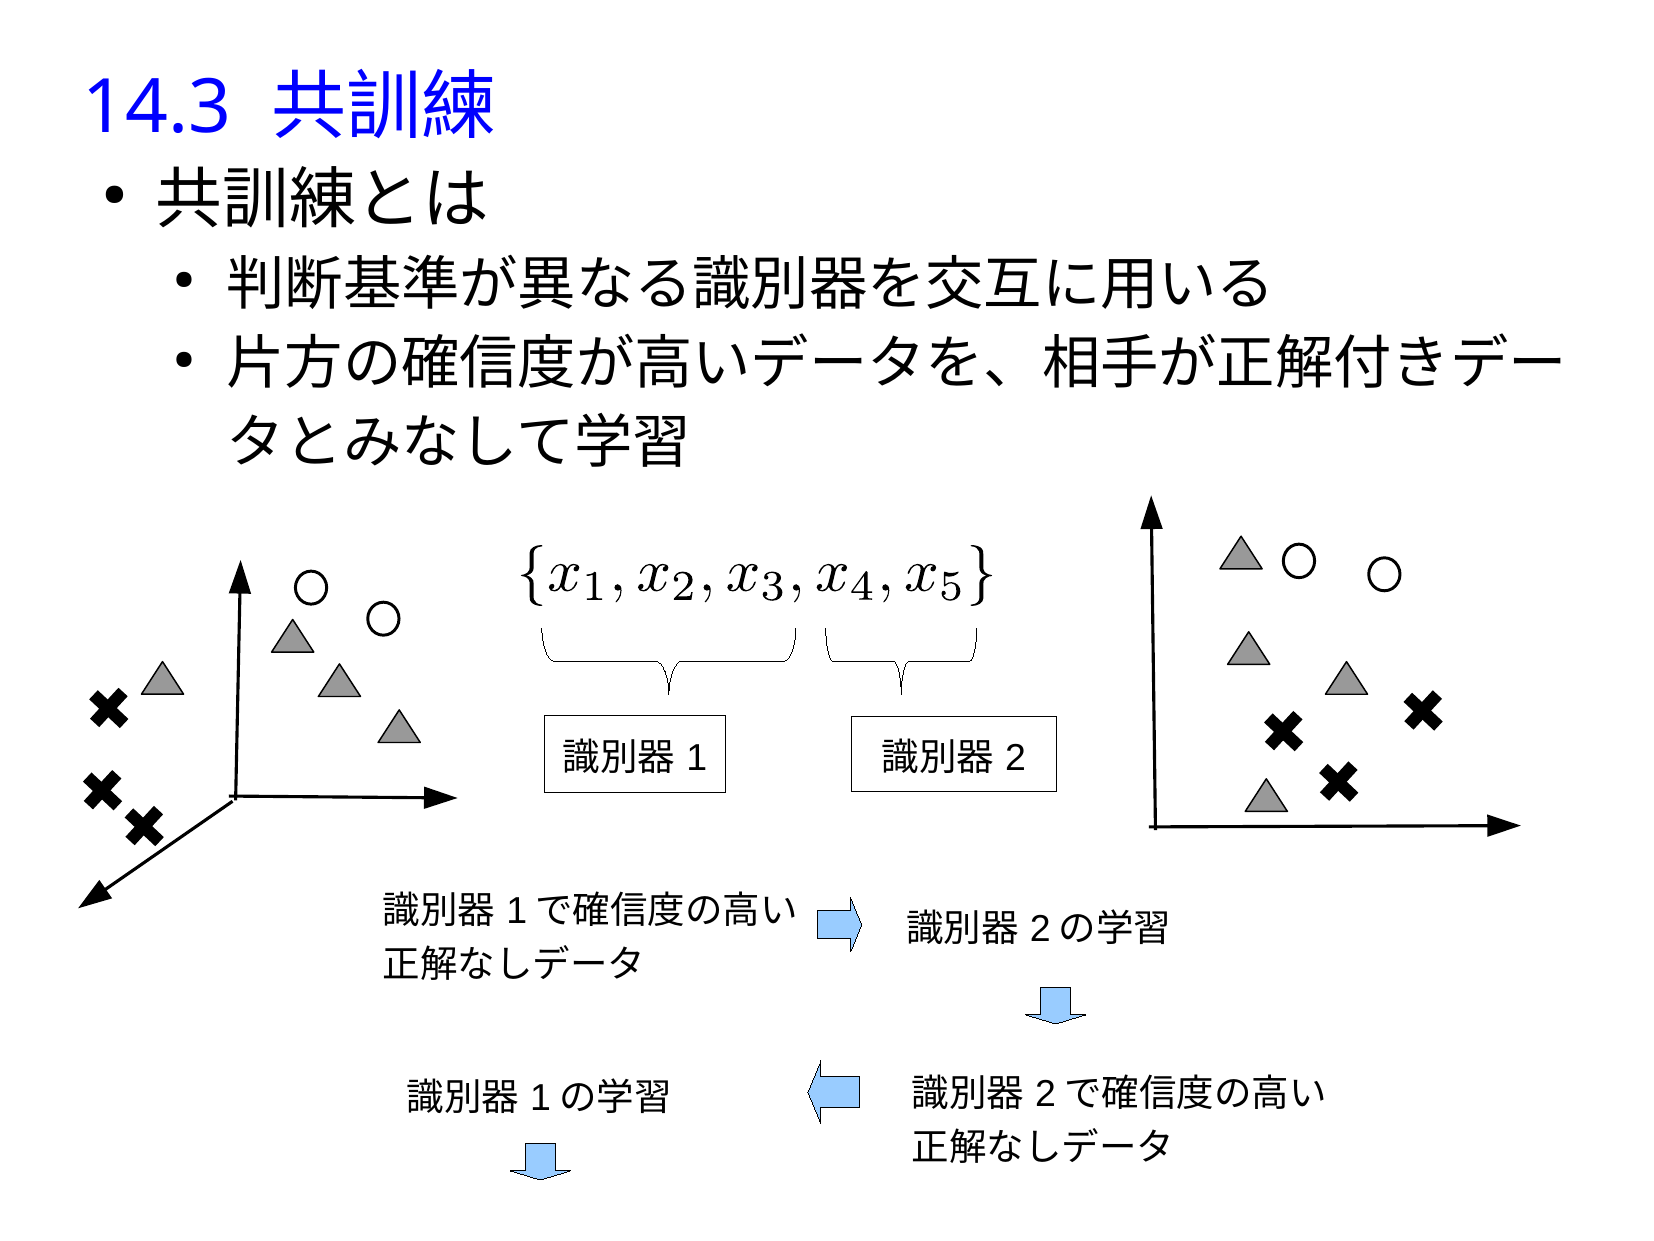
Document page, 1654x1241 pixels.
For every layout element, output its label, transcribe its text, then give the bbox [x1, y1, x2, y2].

text_box [1325, 661, 1368, 695]
text_box 識別器1の学習 [391, 1059, 693, 1131]
text_box [817, 897, 862, 952]
text_box 識別器1で確信度の高い 正解なしデータ [368, 872, 821, 1001]
text_box [318, 663, 361, 697]
text_box [271, 619, 314, 653]
text_box [1227, 631, 1270, 665]
picture [520, 545, 993, 606]
text_box [378, 709, 421, 743]
text_box 識別器2で確信度の高い 正解なしデータ [896, 1055, 1350, 1183]
text_box 識別器1 [544, 715, 726, 793]
text_box [1025, 987, 1086, 1024]
text_box [1219, 536, 1263, 569]
text_box [807, 1060, 860, 1124]
title 14.3 共訓練 [82, 31, 1571, 176]
text_box 識別器2 [851, 716, 1057, 792]
text_box 識別器2の学習 [891, 890, 1192, 962]
text_box [510, 1143, 571, 1180]
text_box [141, 661, 184, 695]
text_box [1245, 778, 1288, 812]
list 共訓練とは 判断基準が異なる識別器を交互に用いる 片方の確信度が高いデータを、相手が正解付きデータとみなして学習 [84, 151, 1574, 1034]
